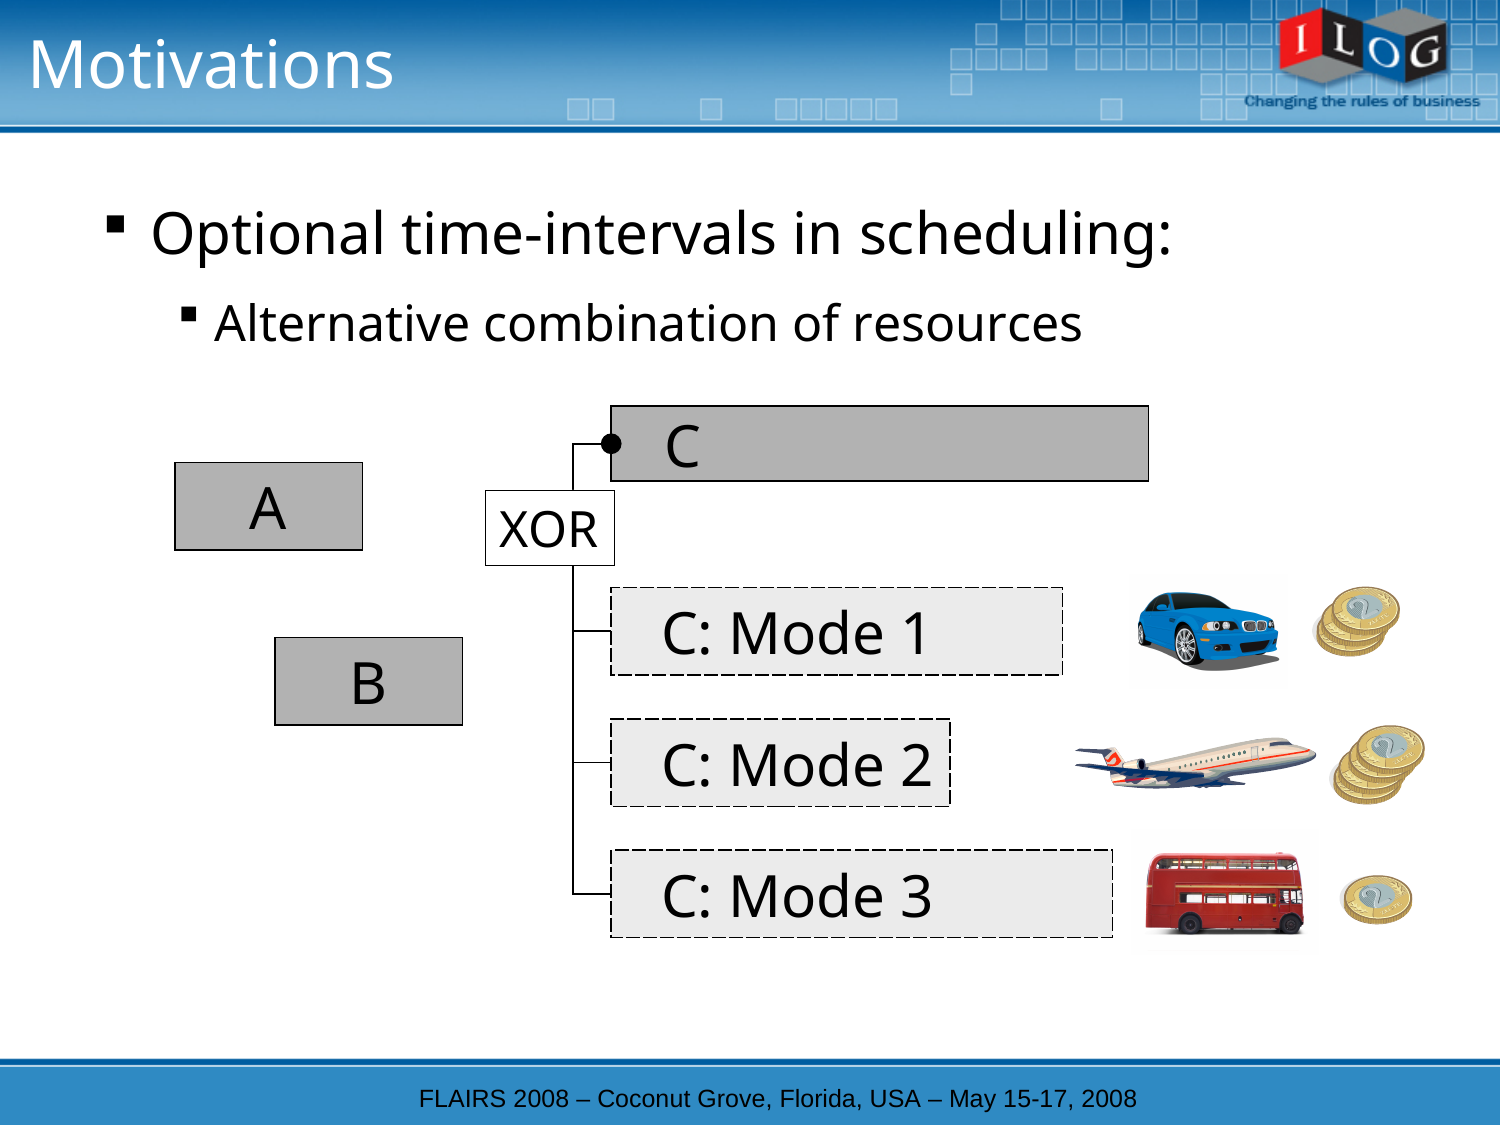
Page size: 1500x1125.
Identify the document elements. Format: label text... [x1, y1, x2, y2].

text_box [1321, 586, 1400, 647]
text_box XOR [484, 489, 614, 566]
text_box C: Mode 3 [646, 851, 949, 937]
text_box C: Mode 1 [646, 588, 949, 675]
text_box [611, 587, 1063, 676]
text_box [716, 406, 1149, 482]
text_box [611, 718, 950, 807]
text_box [1338, 725, 1425, 795]
text_box C [649, 401, 716, 487]
title Motivations [12, 0, 1300, 144]
picture [0, 0, 1500, 1125]
text_box [611, 849, 1113, 938]
text_box A [174, 462, 363, 550]
text_box B [274, 637, 463, 726]
text_box C: Mode 2 [646, 720, 949, 806]
text_box [611, 406, 649, 482]
list Optional time-intervals in scheduling: Alternative combination of resources [87, 174, 1413, 1000]
